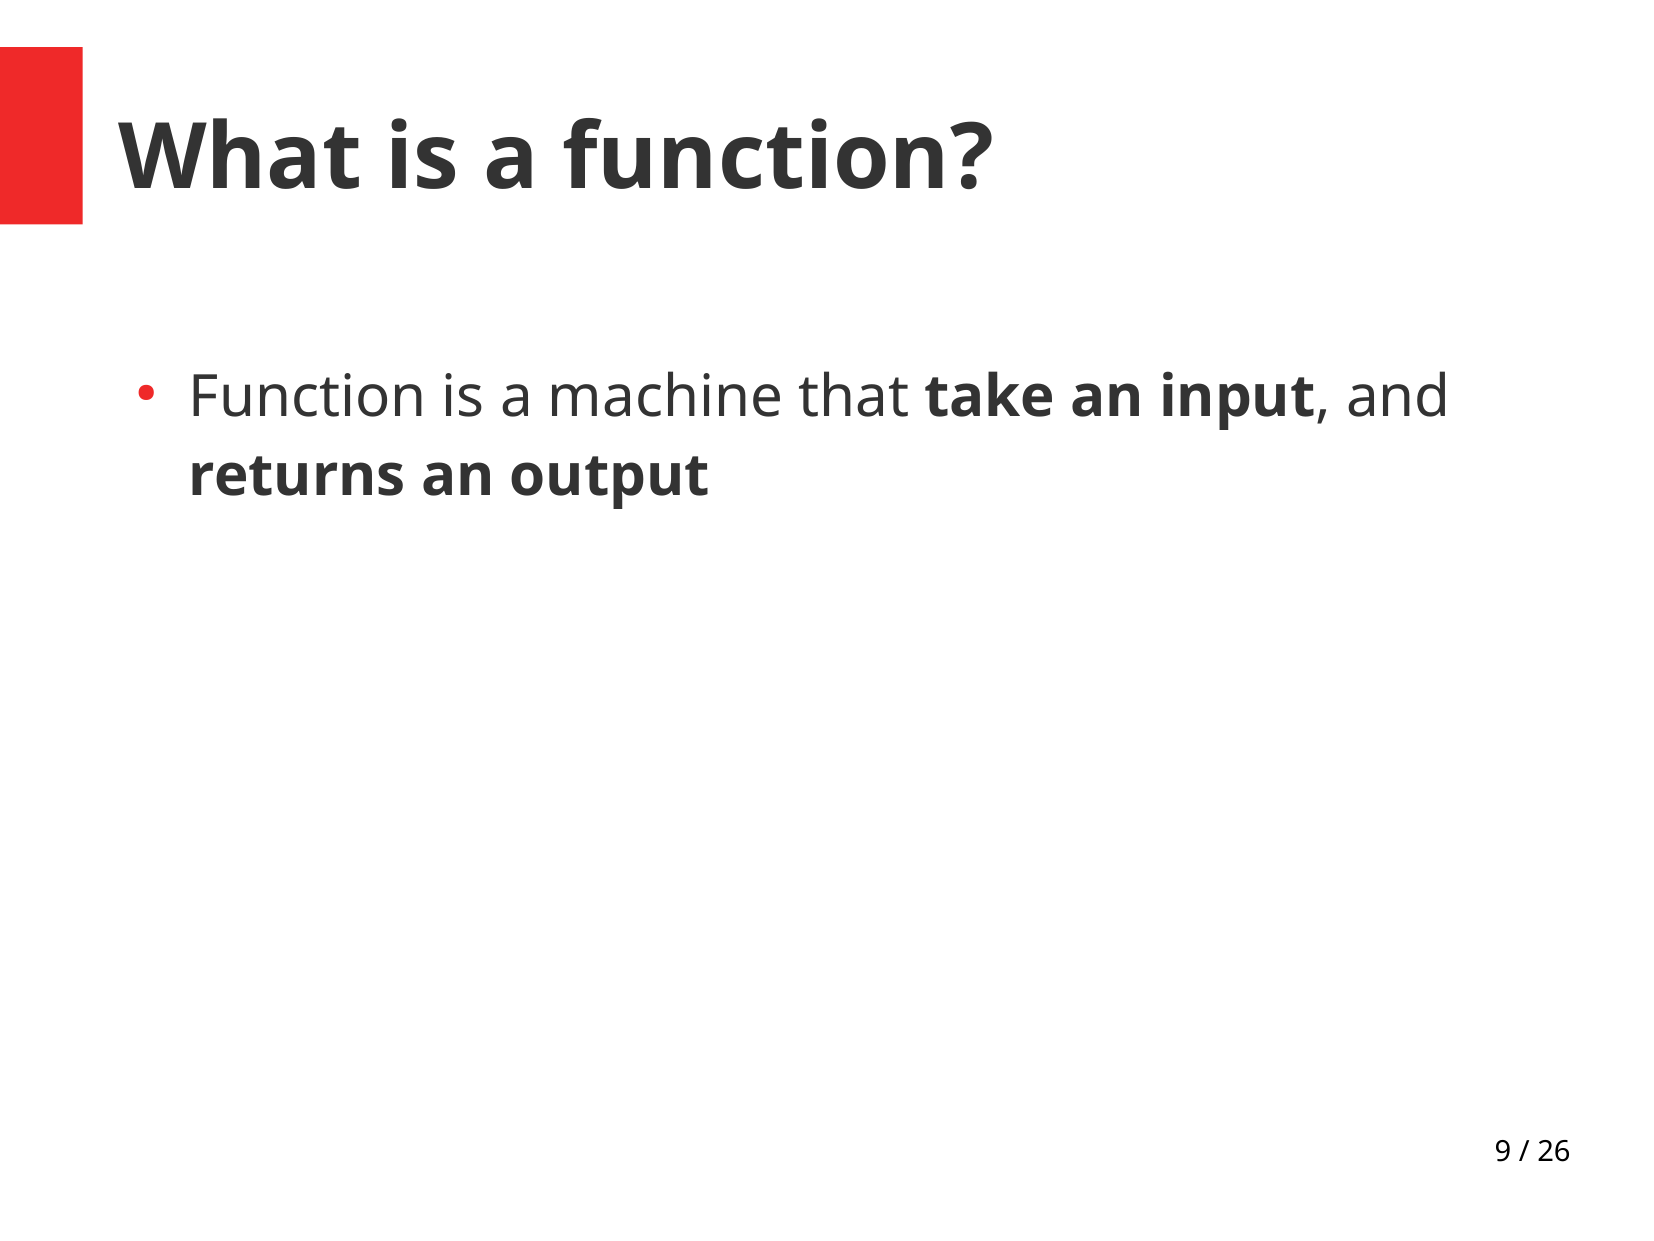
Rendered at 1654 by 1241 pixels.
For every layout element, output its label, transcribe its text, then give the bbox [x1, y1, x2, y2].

title What is a function? [118, 49, 1571, 257]
list Function is a machine that take an input, and returns an output [118, 354, 1536, 1074]
